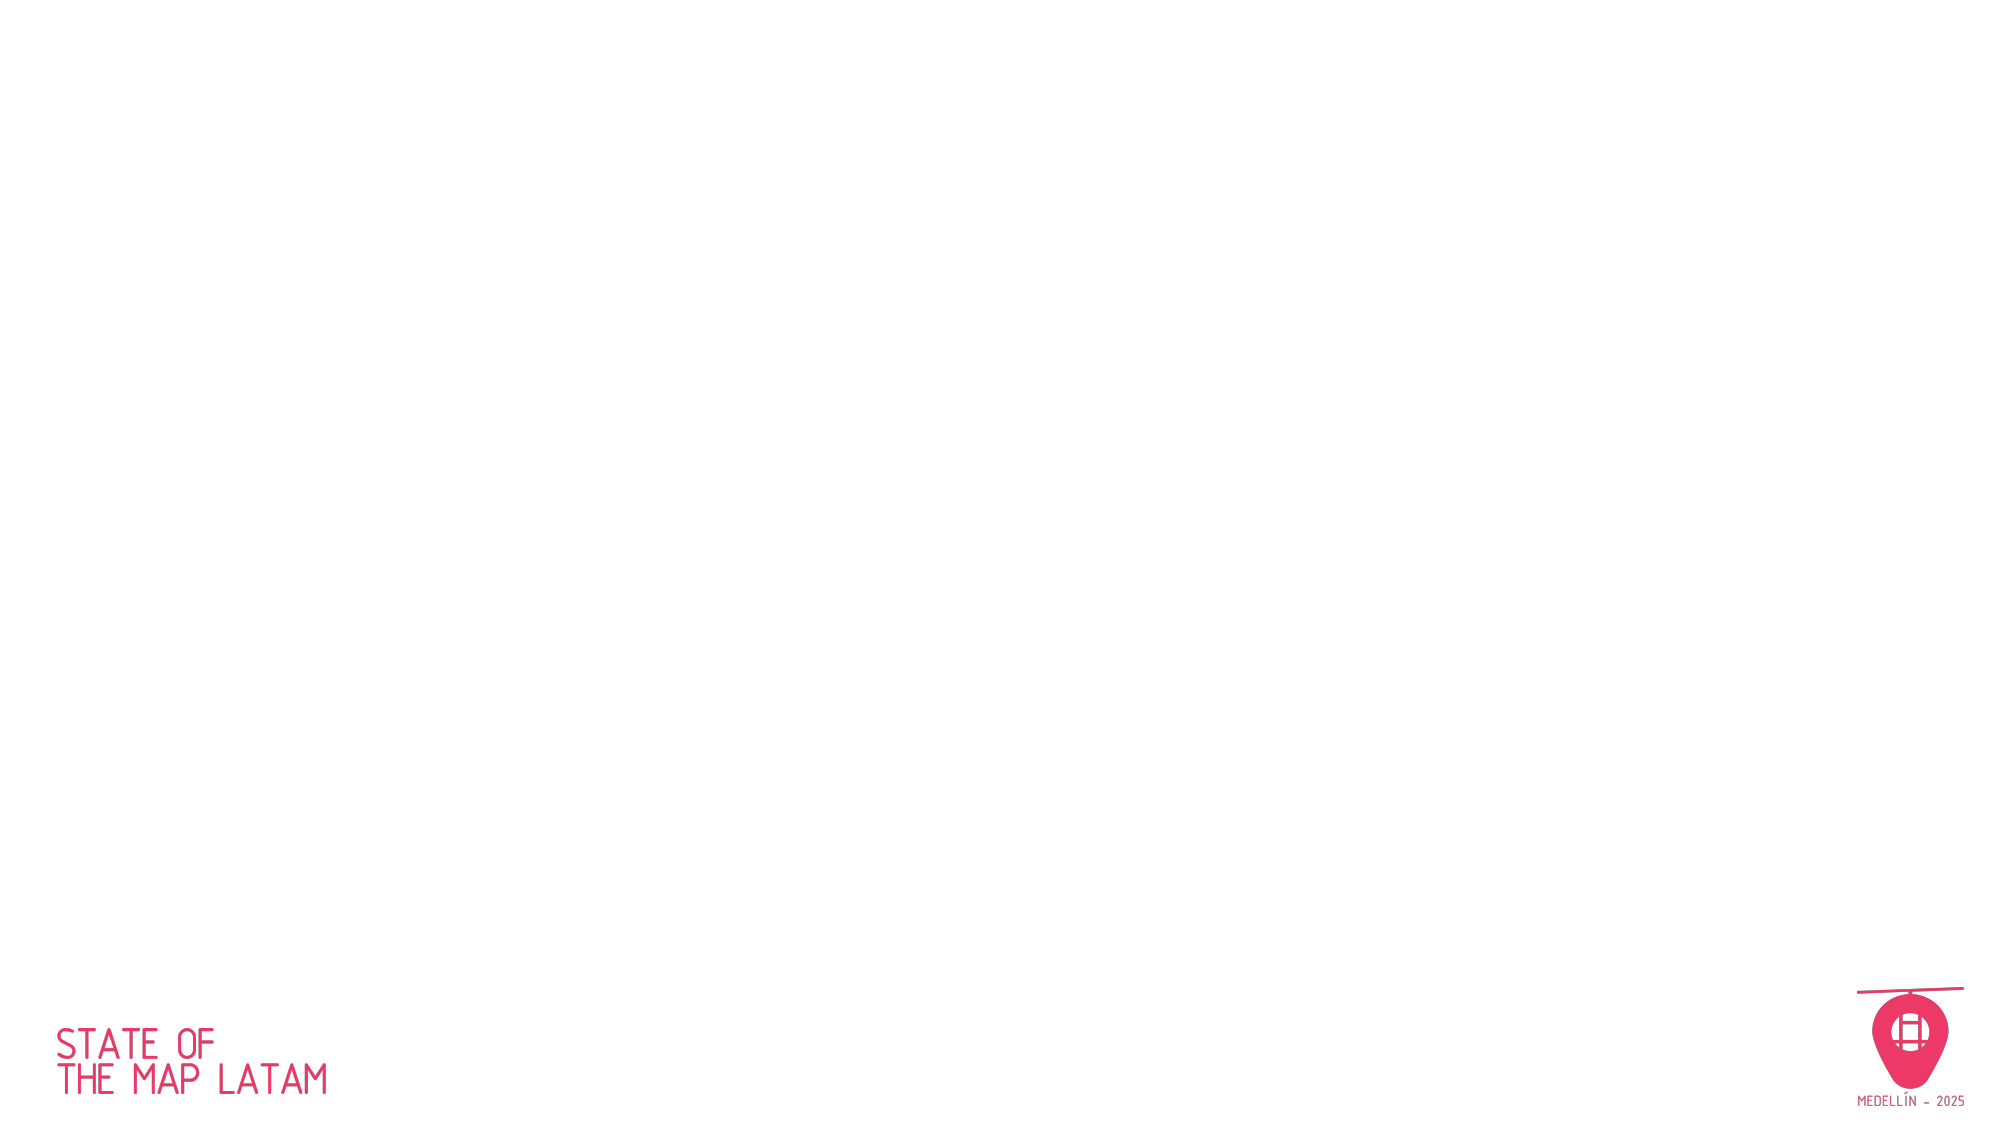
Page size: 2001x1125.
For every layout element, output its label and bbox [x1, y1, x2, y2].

picture [1857, 987, 1964, 1106]
picture [57, 1028, 326, 1094]
